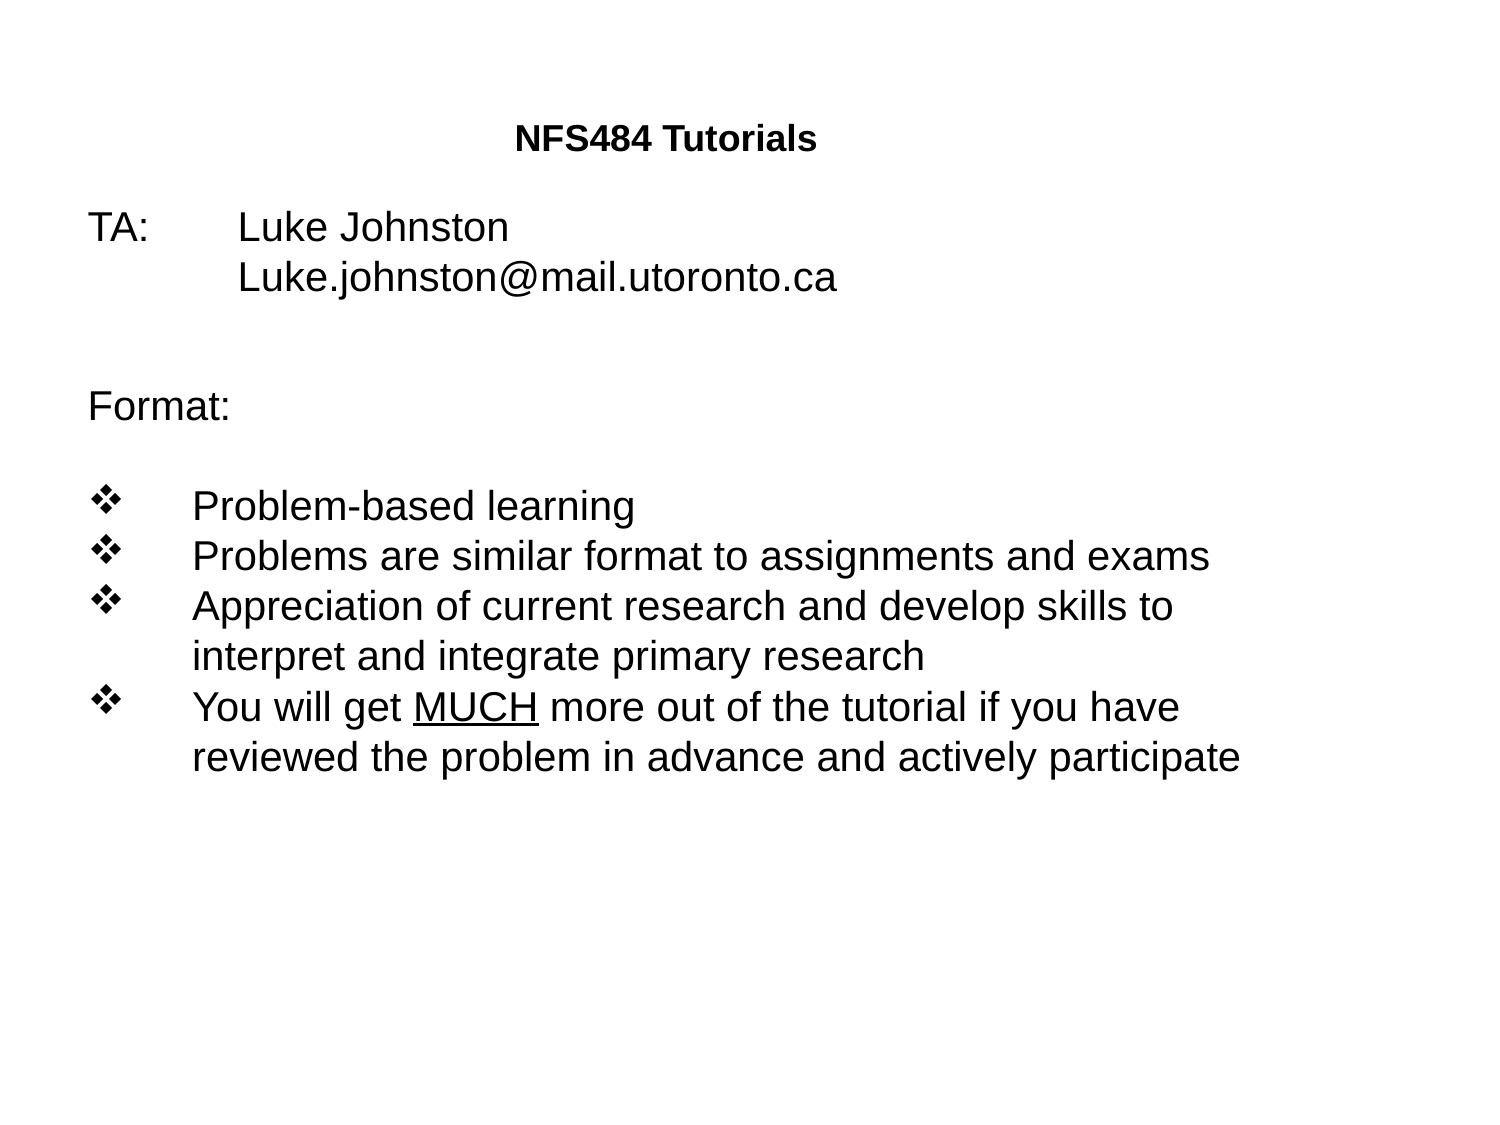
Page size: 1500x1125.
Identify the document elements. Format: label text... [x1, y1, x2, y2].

text_box Format: Problem-based learning Problems are similar format to assignments and exams Appreciation of current research and develop skills to interpret and integrate primary research You will get MUCH more out of the tutorial if you have reviewed the problem in advance and actively participate [72, 371, 1349, 837]
text_box TA: Luke Johnston Luke.johnston@mail.utoronto.ca [72, 191, 1349, 307]
text_box NFS484 Tutorials [499, 106, 833, 167]
